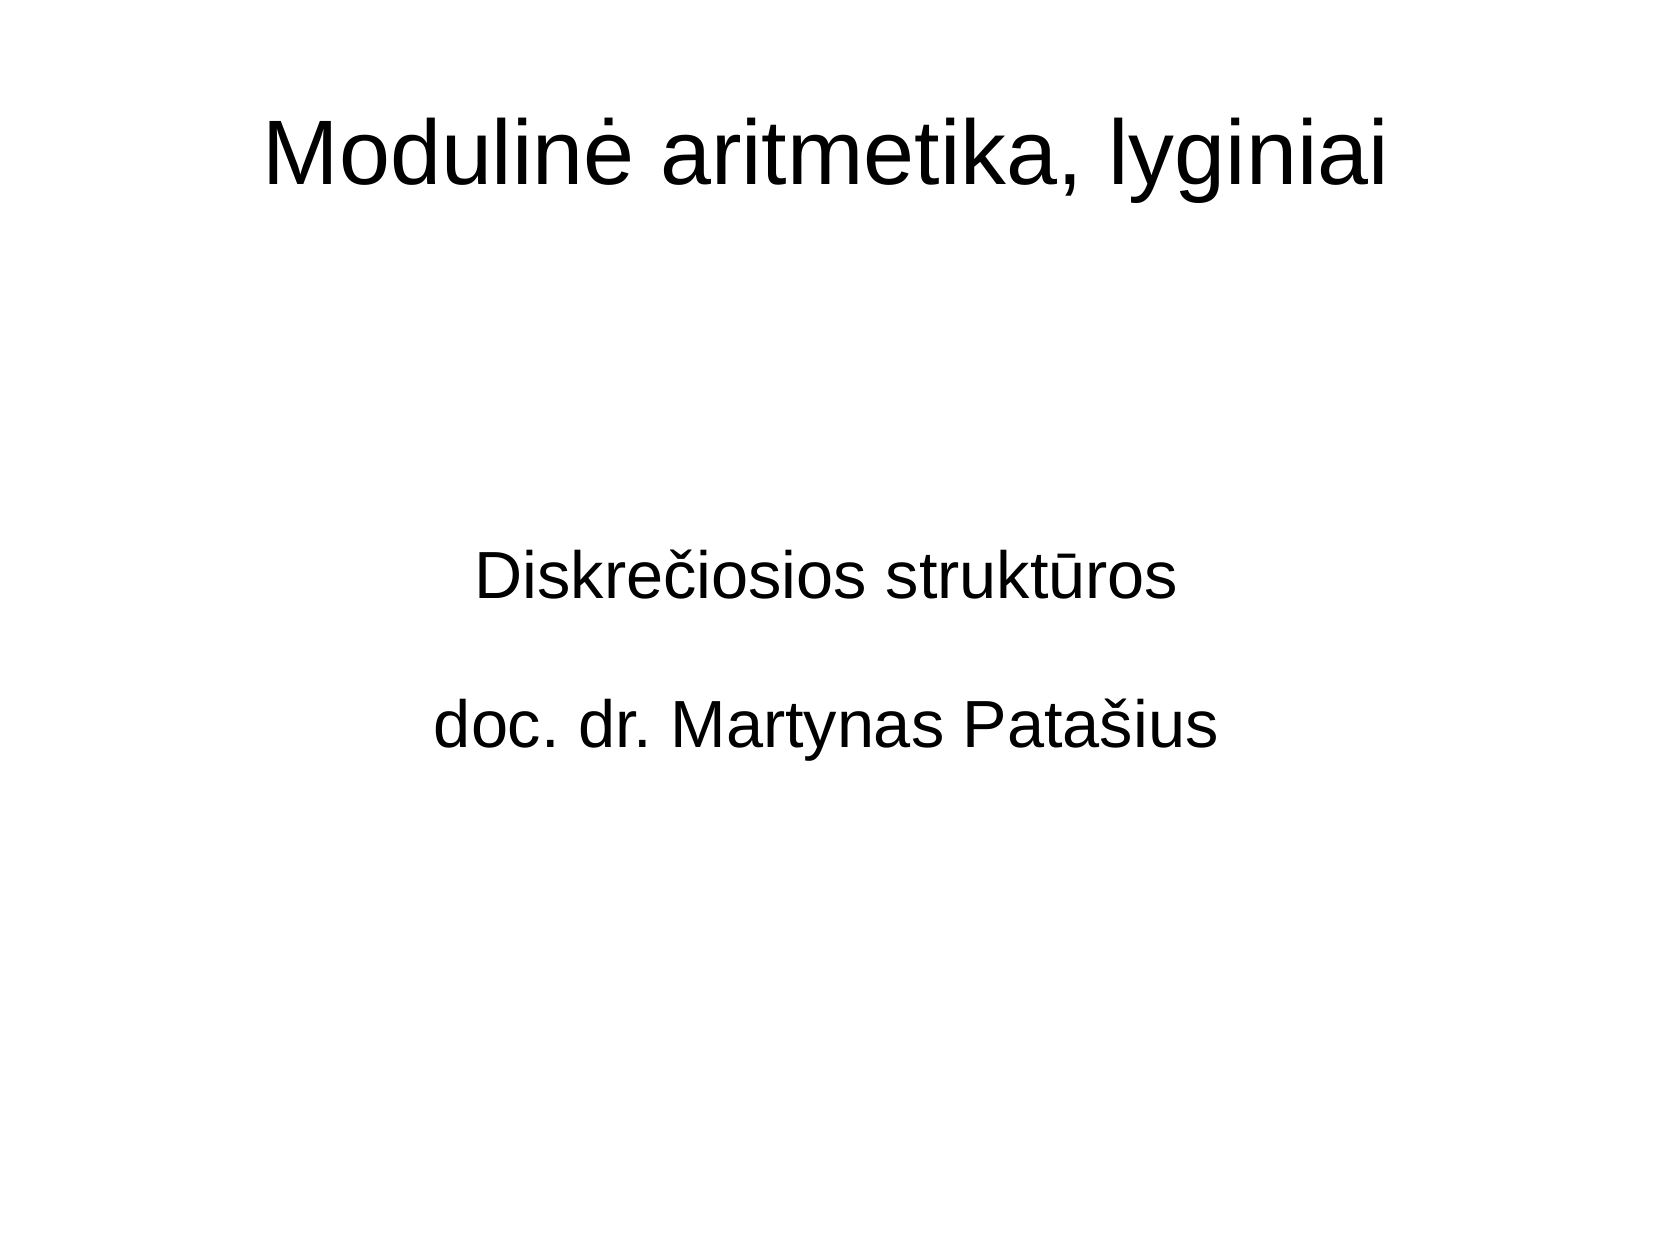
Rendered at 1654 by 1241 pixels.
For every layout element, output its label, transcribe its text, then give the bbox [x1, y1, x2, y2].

title Modulinė aritmetika, lyginiai [82, 49, 1571, 257]
subtitle Diskrečiosios struktūros doc. dr. Martynas Patašius [82, 290, 1571, 1010]
